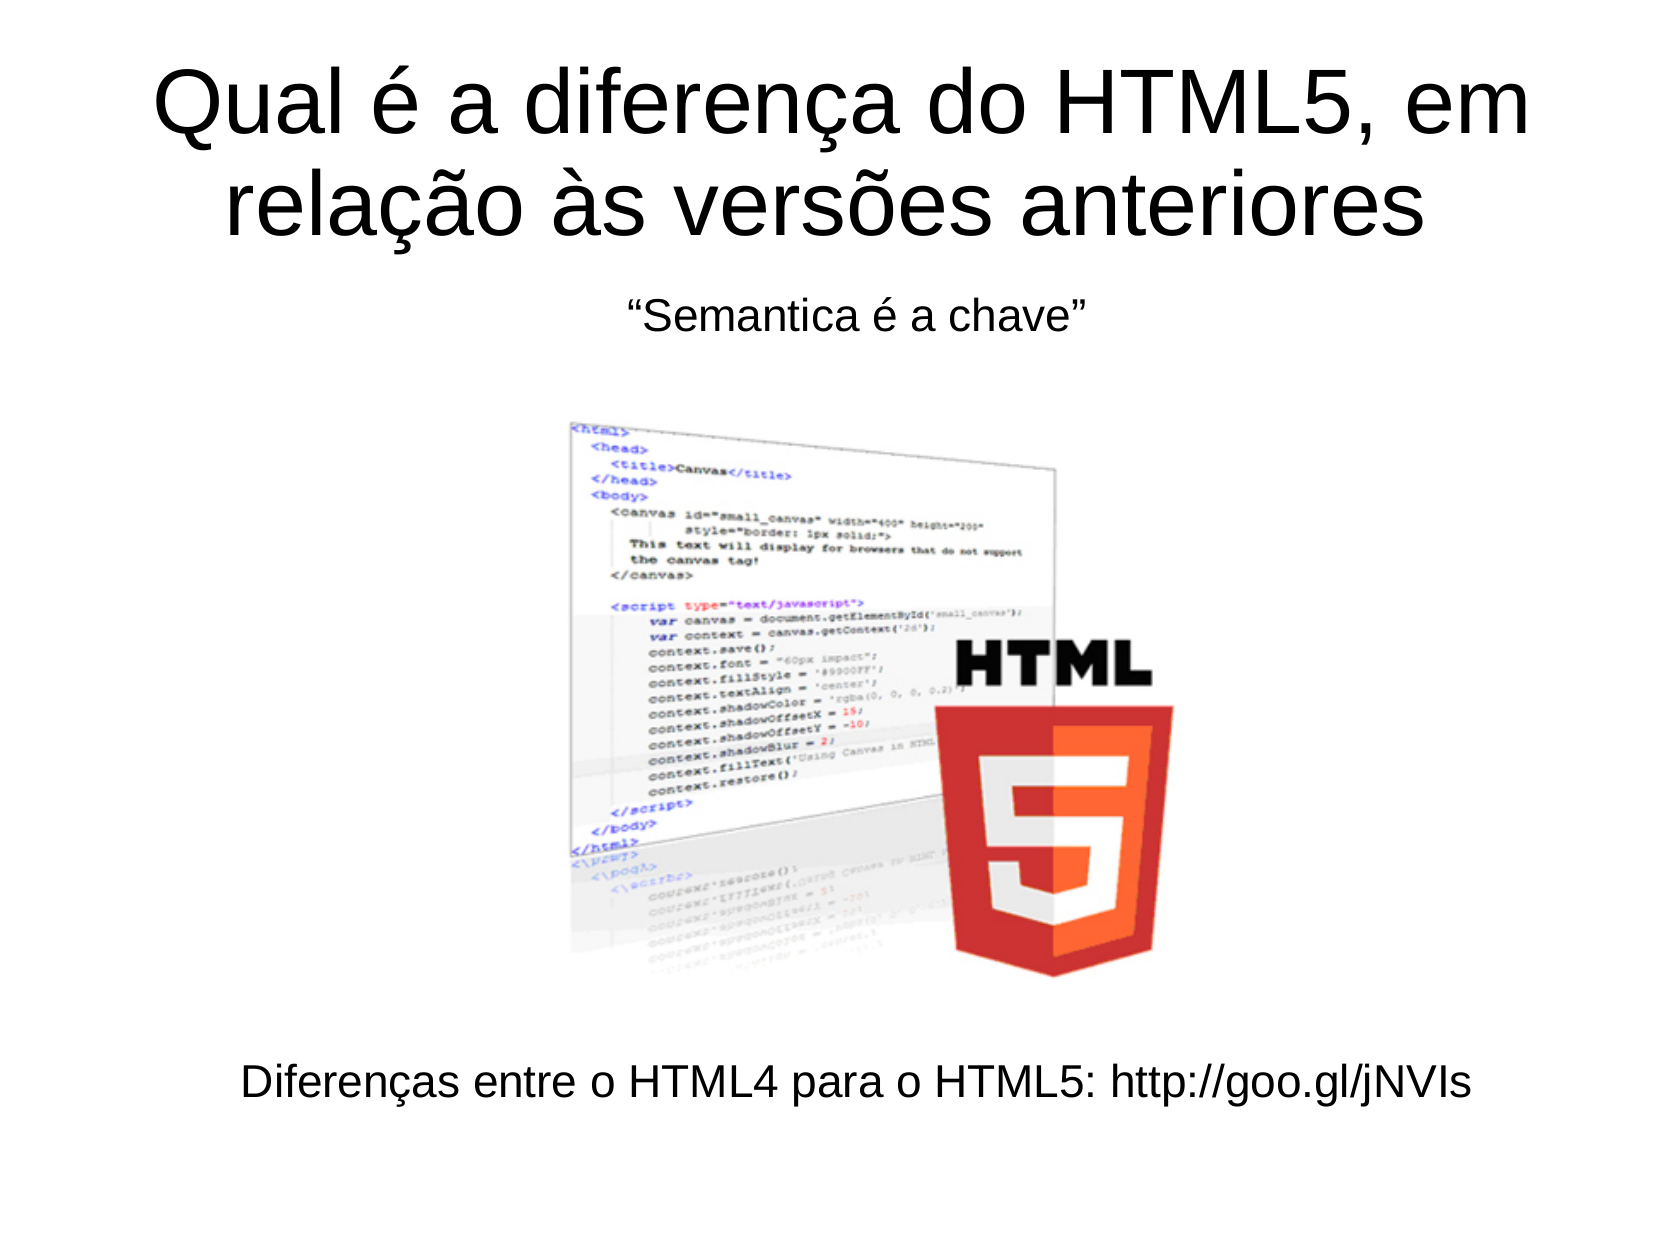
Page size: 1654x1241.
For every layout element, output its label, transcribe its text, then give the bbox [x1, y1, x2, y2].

title Qual é a diferença do HTML5, em relação às versões anteriores [82, 49, 1571, 257]
list “Semantica é a chave” Diferenças entre o HTML4 para o HTML5: http://goo.gl/jNVIs [82, 290, 1571, 1109]
picture [526, 405, 1211, 1006]
